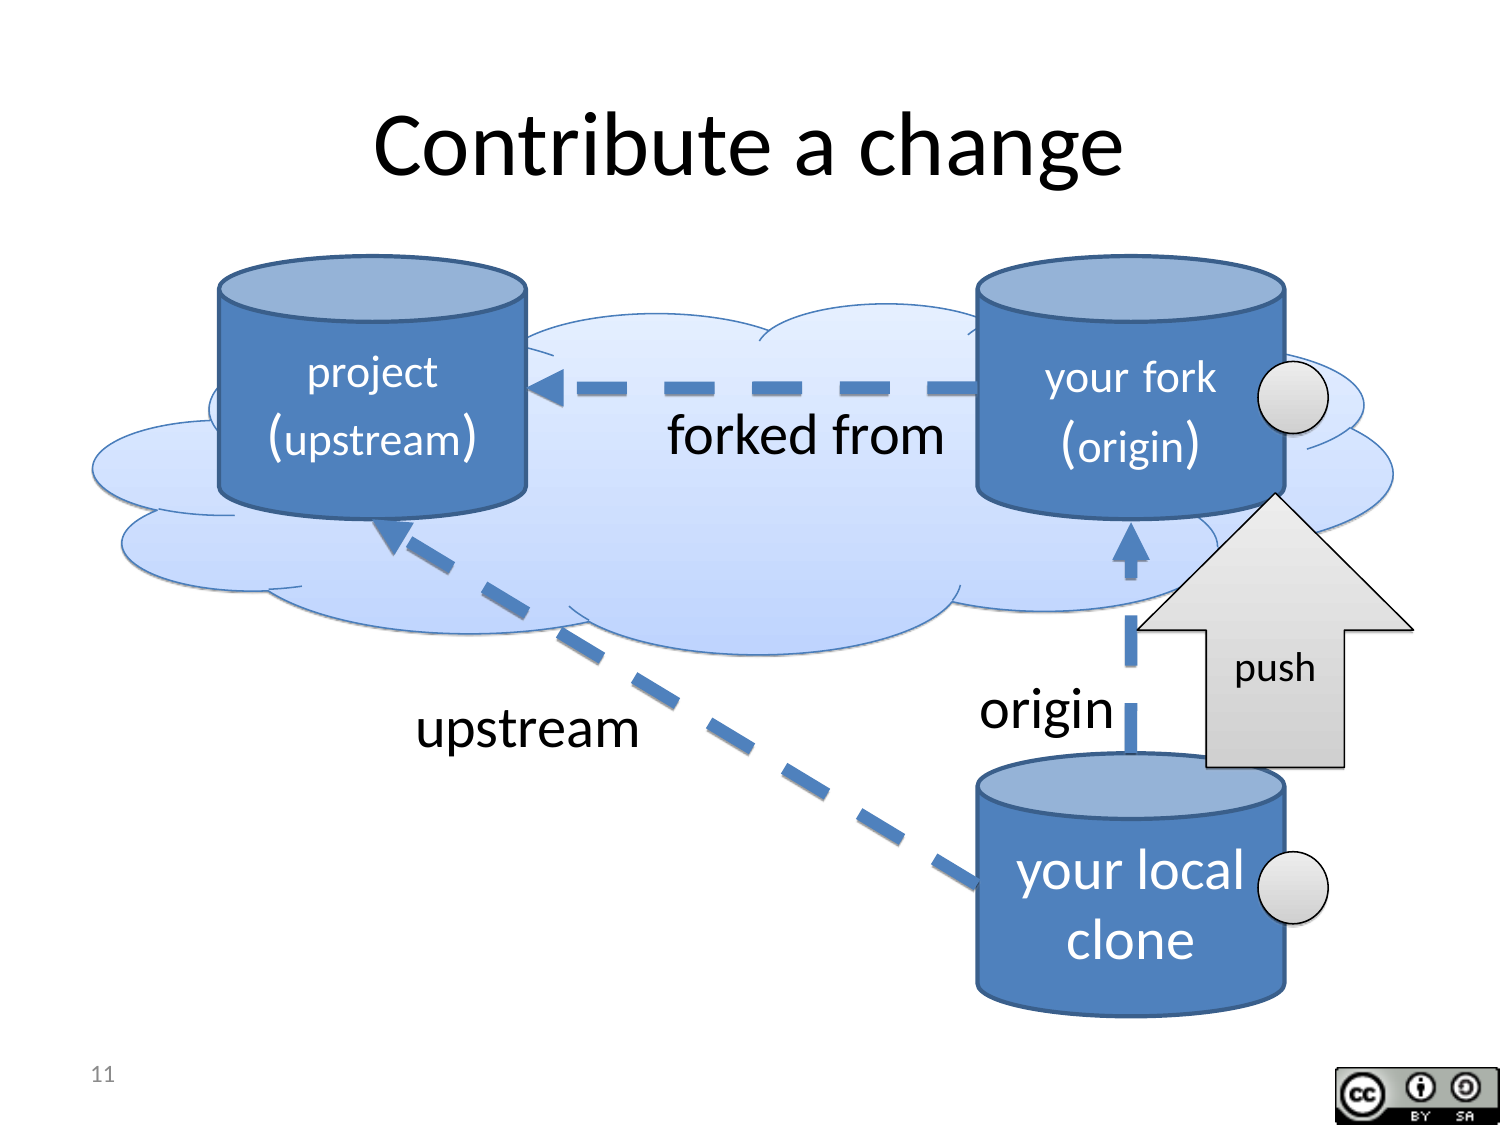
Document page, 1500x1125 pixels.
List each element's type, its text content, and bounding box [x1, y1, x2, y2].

text_box [92, 303, 1263, 655]
text_box forked from [604, 388, 1010, 474]
text_box your local clone [977, 788, 1285, 1017]
text_box push [1137, 492, 1414, 768]
picture [1335, 1067, 1500, 1125]
text_box [1257, 354, 1394, 533]
text_box origin [890, 663, 1204, 749]
title Contribute a change [75, 45, 1425, 233]
slide_number <number> [75, 1042, 425, 1103]
text_box [1257, 851, 1329, 924]
text_box your fork (origin) [977, 291, 1285, 520]
text_box upstream [371, 681, 685, 767]
text_box project (upstream) [218, 290, 526, 520]
